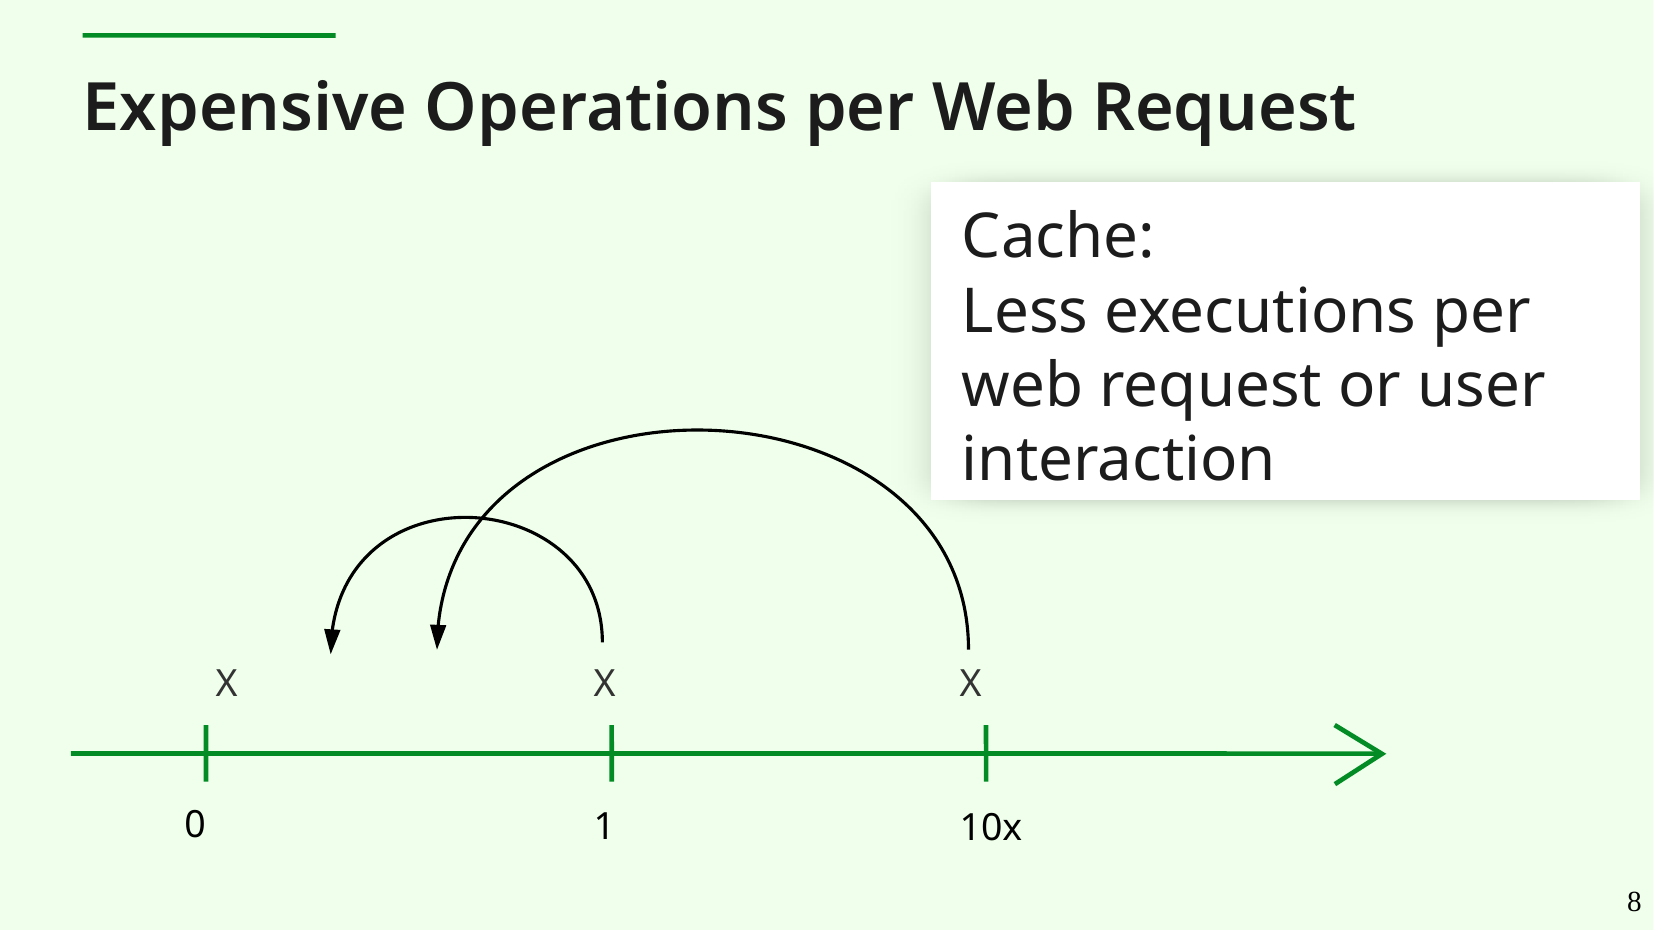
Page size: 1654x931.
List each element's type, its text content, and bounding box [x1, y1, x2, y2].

picture [874, 153, 1654, 532]
text_box 0 [169, 792, 225, 853]
picture [874, 482, 927, 532]
text_box X [578, 649, 650, 702]
title Expensive Operations per Web Request [82, 59, 1571, 193]
list Cache: Less executions per web request or user interaction [896, 195, 1582, 497]
text_box X [944, 649, 1016, 702]
text_box 10x [944, 795, 1106, 855]
text_box 1 [578, 794, 651, 855]
text_box X [200, 649, 272, 702]
